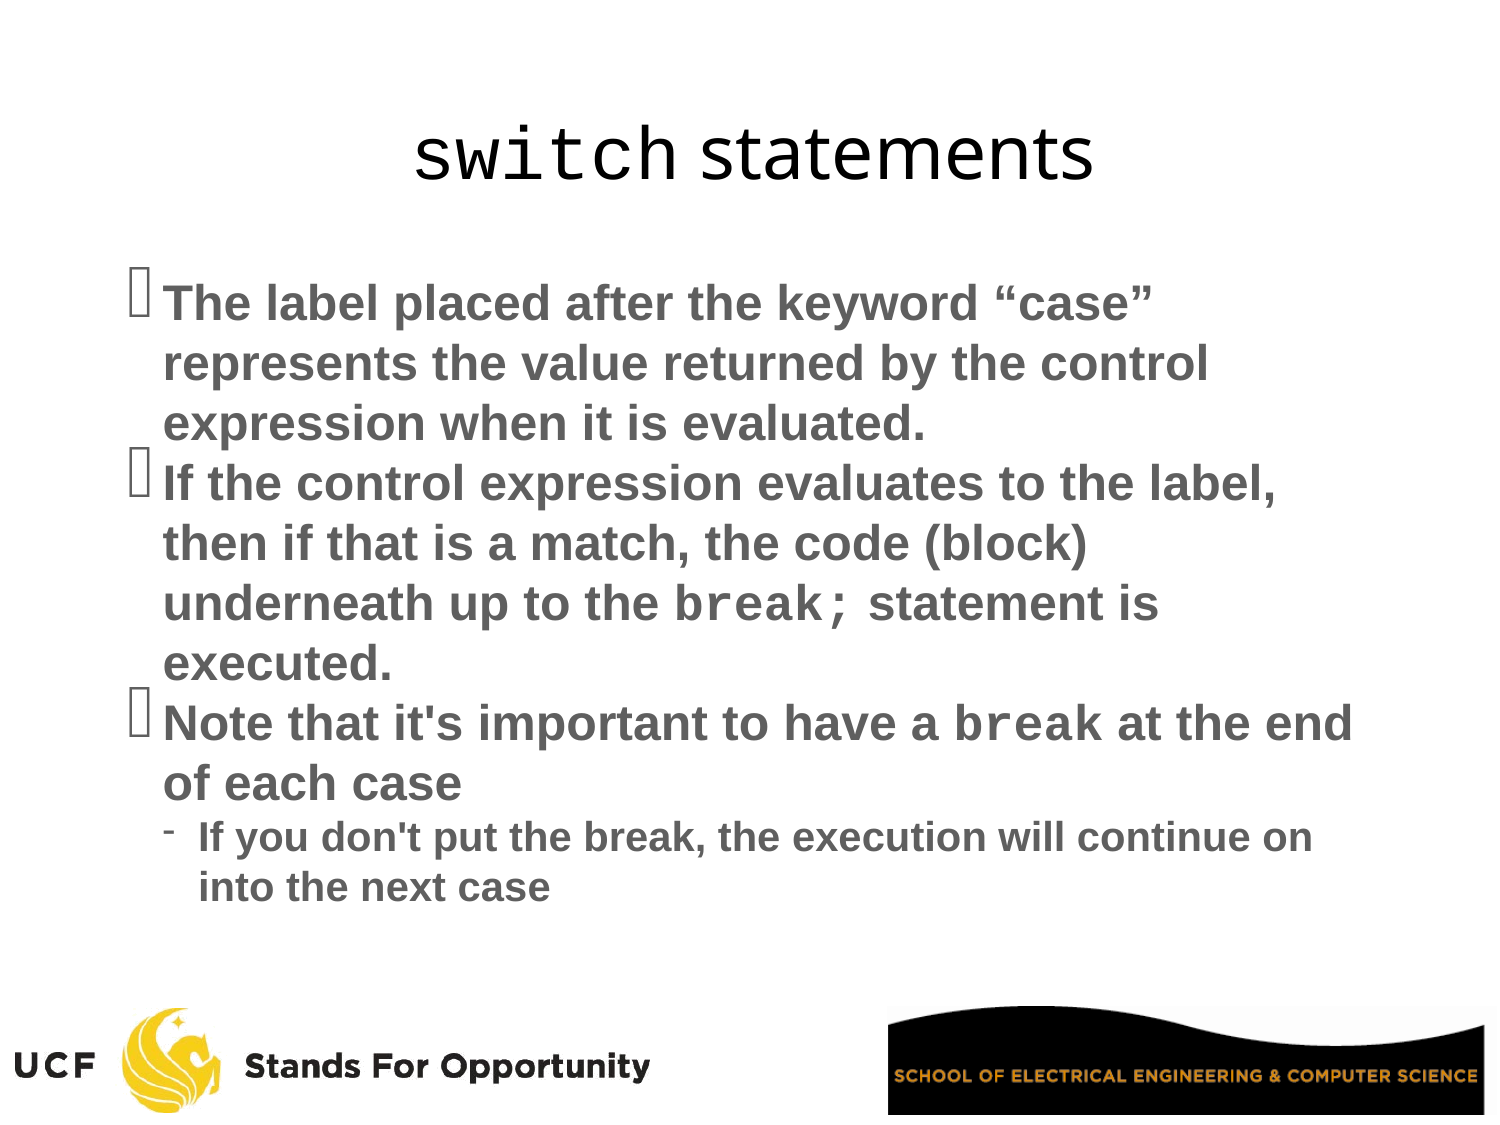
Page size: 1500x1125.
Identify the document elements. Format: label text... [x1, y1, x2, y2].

picture [15, 1008, 650, 1113]
text_box switch statements [79, 52, 1427, 248]
text_box The label placed after the keyword “case” represents the value returned by the control expression when it is evaluated. If the control expression evaluates to the label, then if that is a match, the code (block) underneath up to the break; statement is executed. Note that it's important to have a break at the end of each case If you don't put the break, the execution will continue on into the next case [112, 262, 1388, 1000]
picture [887, 1006, 1497, 1115]
